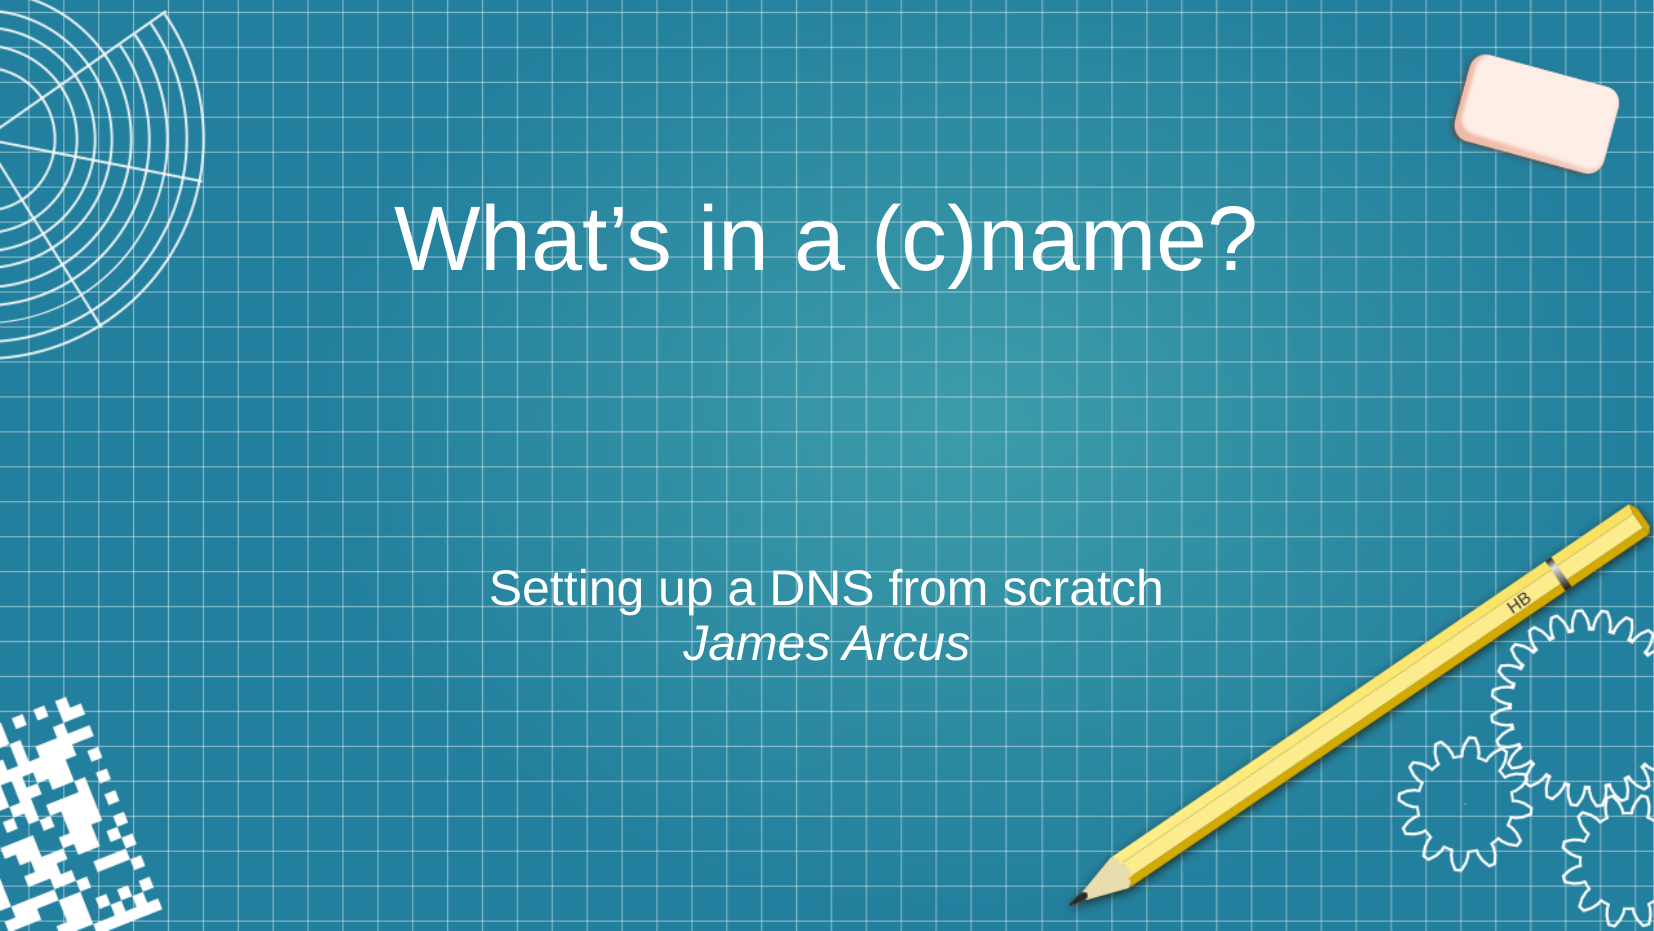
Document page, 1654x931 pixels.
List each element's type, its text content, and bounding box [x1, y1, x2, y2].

title What’s in a (c)name? [82, 132, 1571, 346]
subtitle Setting up a DNS from scratch James Arcus [82, 389, 1571, 842]
picture [0, 0, 1654, 931]
